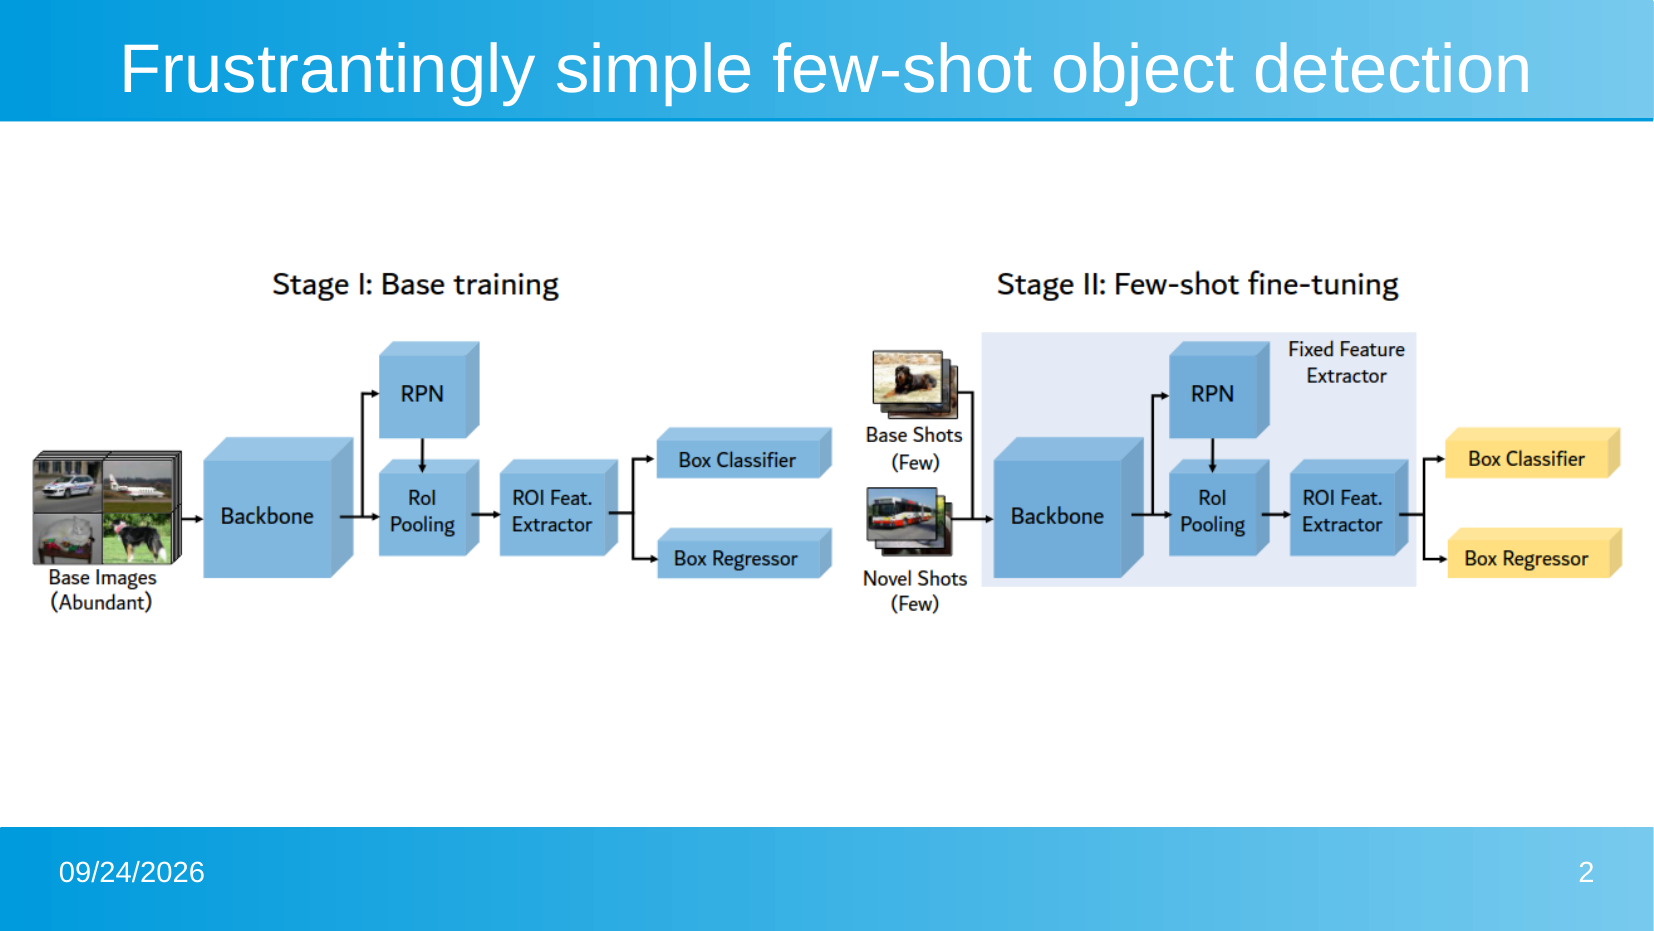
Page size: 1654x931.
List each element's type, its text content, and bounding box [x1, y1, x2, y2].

picture [0, 224, 1654, 621]
title Frustrantingly simple few-shot object detection [59, 29, 1595, 108]
